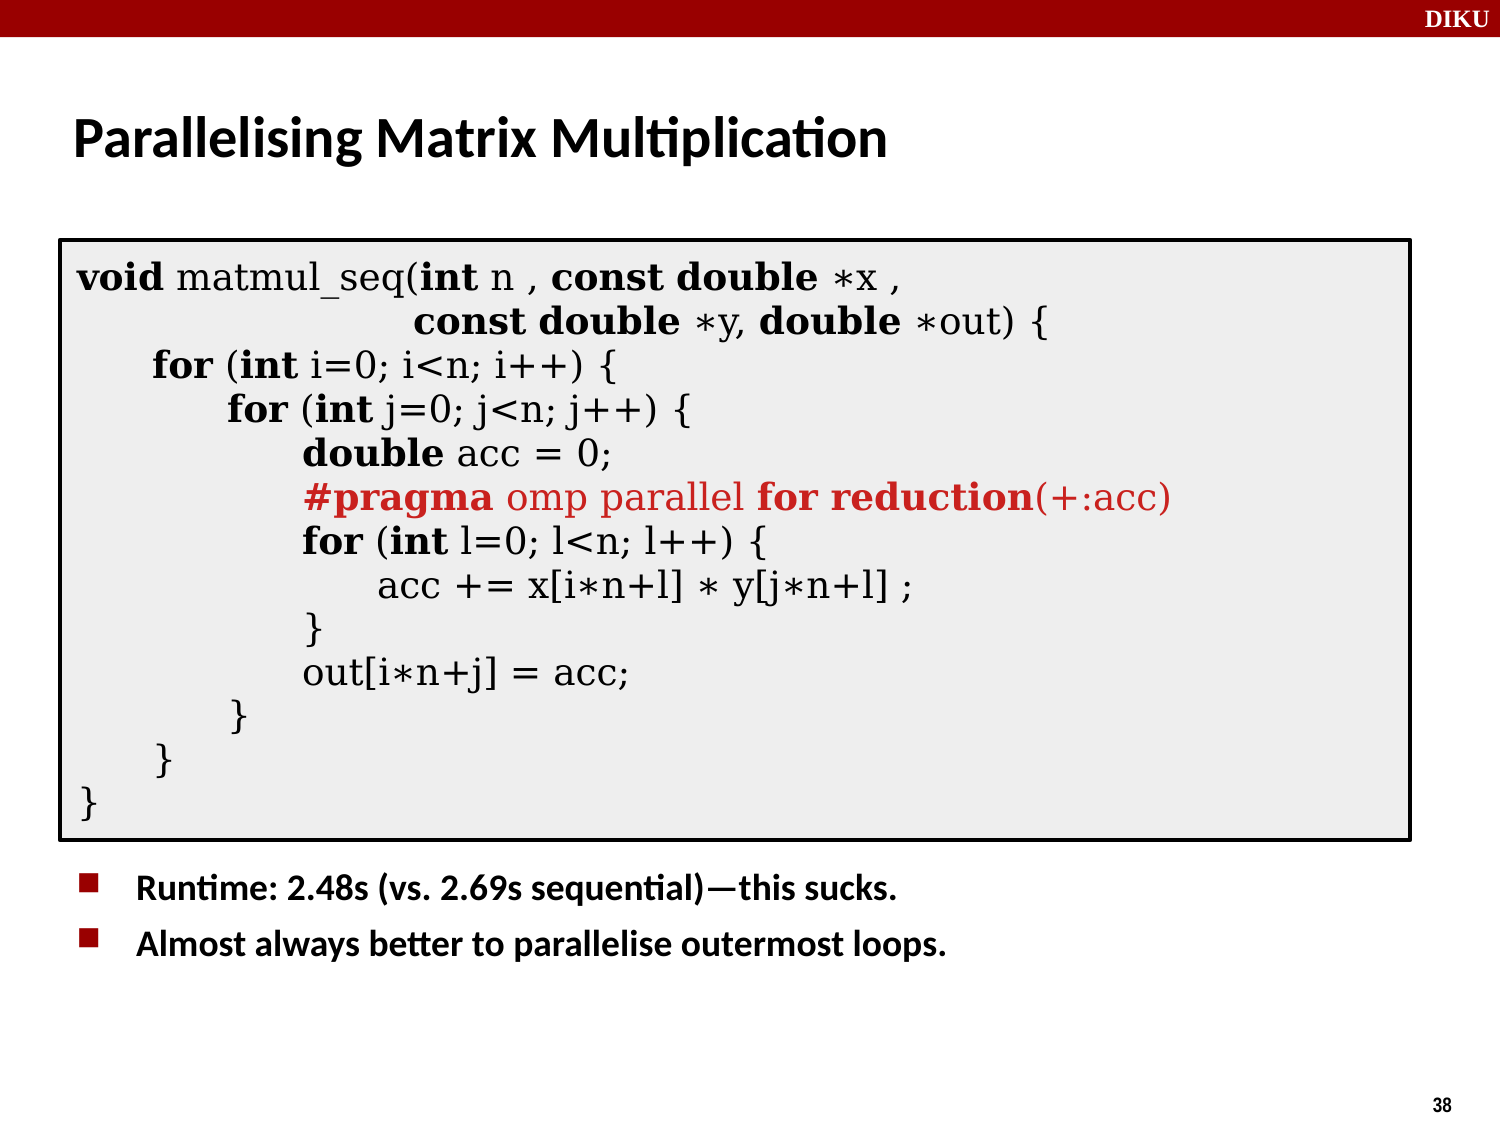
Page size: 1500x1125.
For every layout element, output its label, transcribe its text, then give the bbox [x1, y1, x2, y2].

text_box void matmul_seq(int n , const double ∗x , const double ∗y, double ∗out) { for (int i=0; i<n; i++) { for (int j=0; j<n; j++) { double acc = 0; #pragma omp parallel for reduction(+:acc) for (int l=0; l<n; l++) { acc += x[i∗n+l] ∗ y[j∗n+l] ; } out[i∗n+j] = acc; } } } [60, 239, 1411, 841]
text_box Parallelising Matrix Multiplication [58, 71, 1304, 197]
text_box Runtime: 2.48s (vs. 2.69s sequential)—this sucks. Almost always better to parallelise outermost loops. [65, 855, 1361, 1051]
